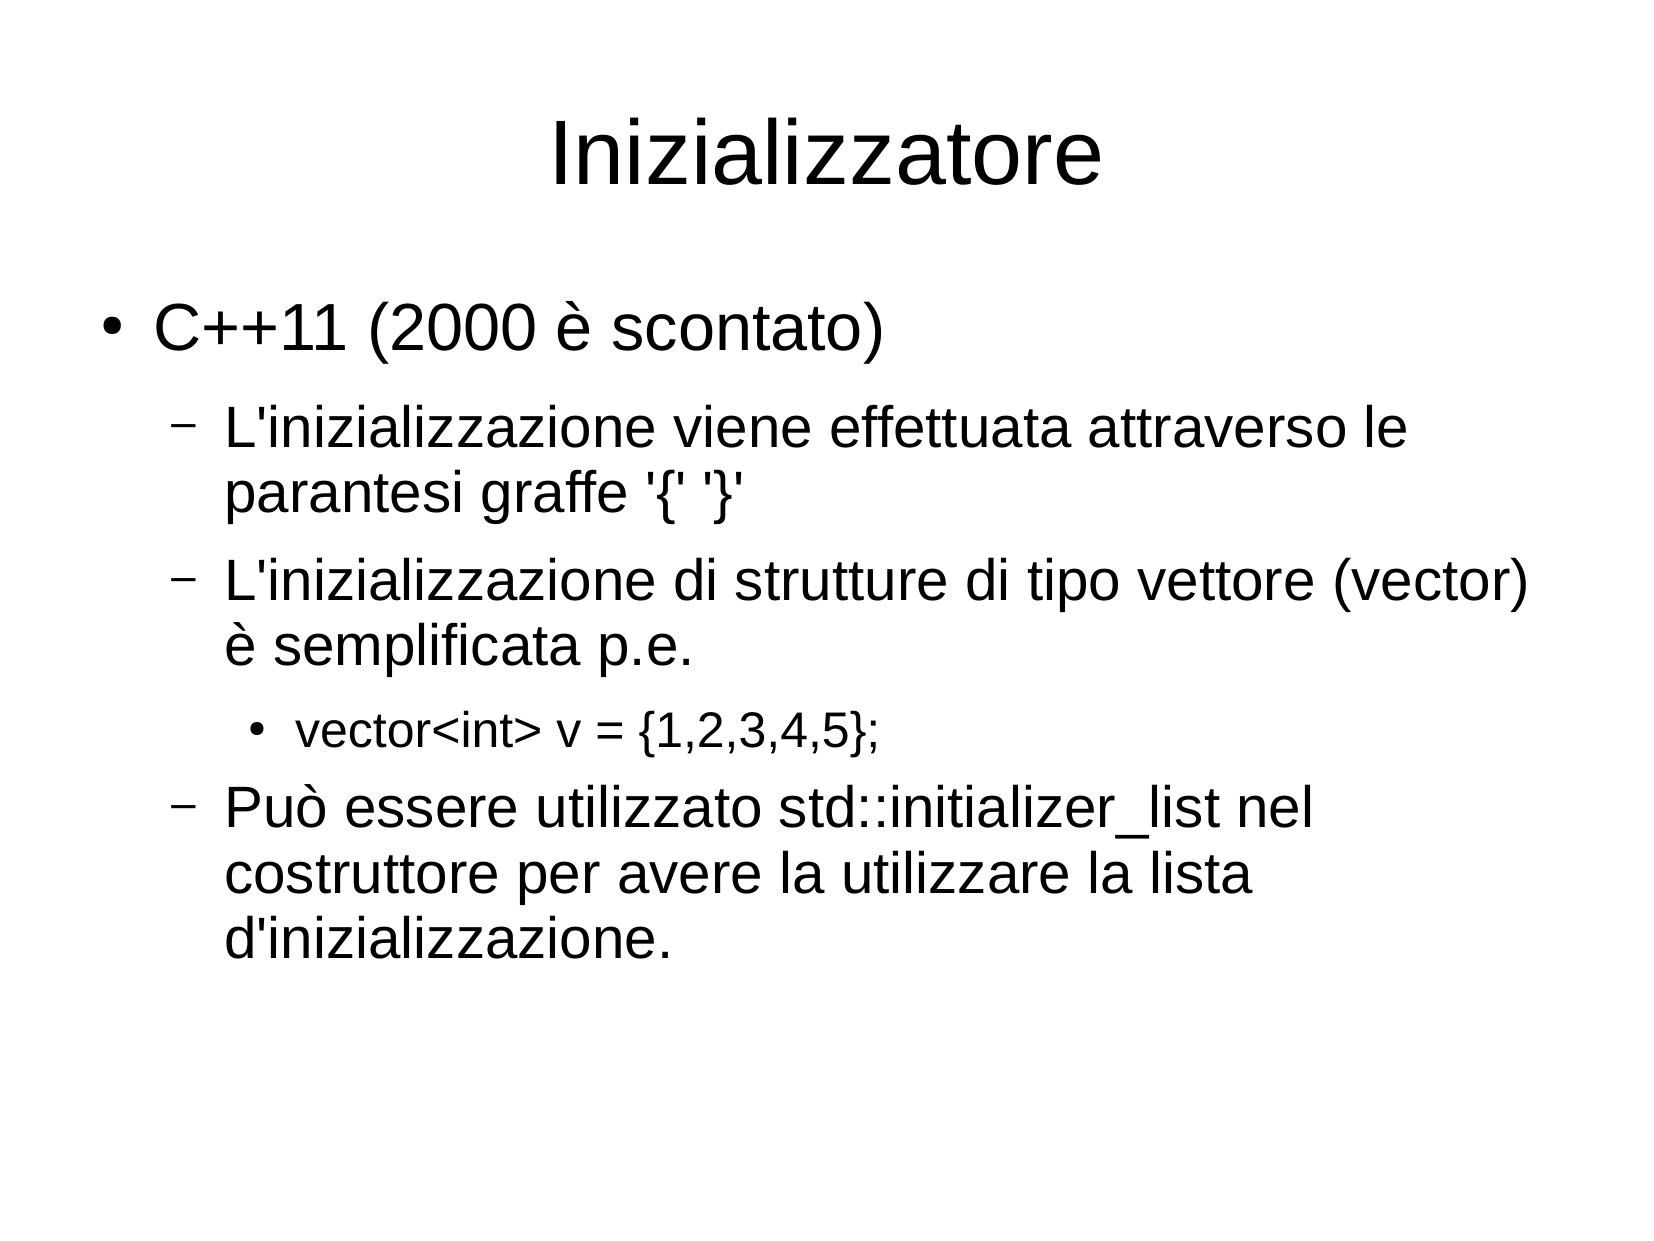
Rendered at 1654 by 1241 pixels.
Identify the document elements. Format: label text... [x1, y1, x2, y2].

title Inizializzatore [82, 49, 1571, 257]
list C++11 (2000 è scontato) L'inizializzazione viene effettuata attraverso le parantesi graffe '{' '}' L'inizializzazione di strutture di tipo vettore (vector) è semplificata p.e. vector<int> v = {1,2,3,4,5}; Può essere utilizzato std::initializer_list nel costruttore per avere la utilizzare la lista d'inizializzazione. [82, 290, 1571, 1010]
